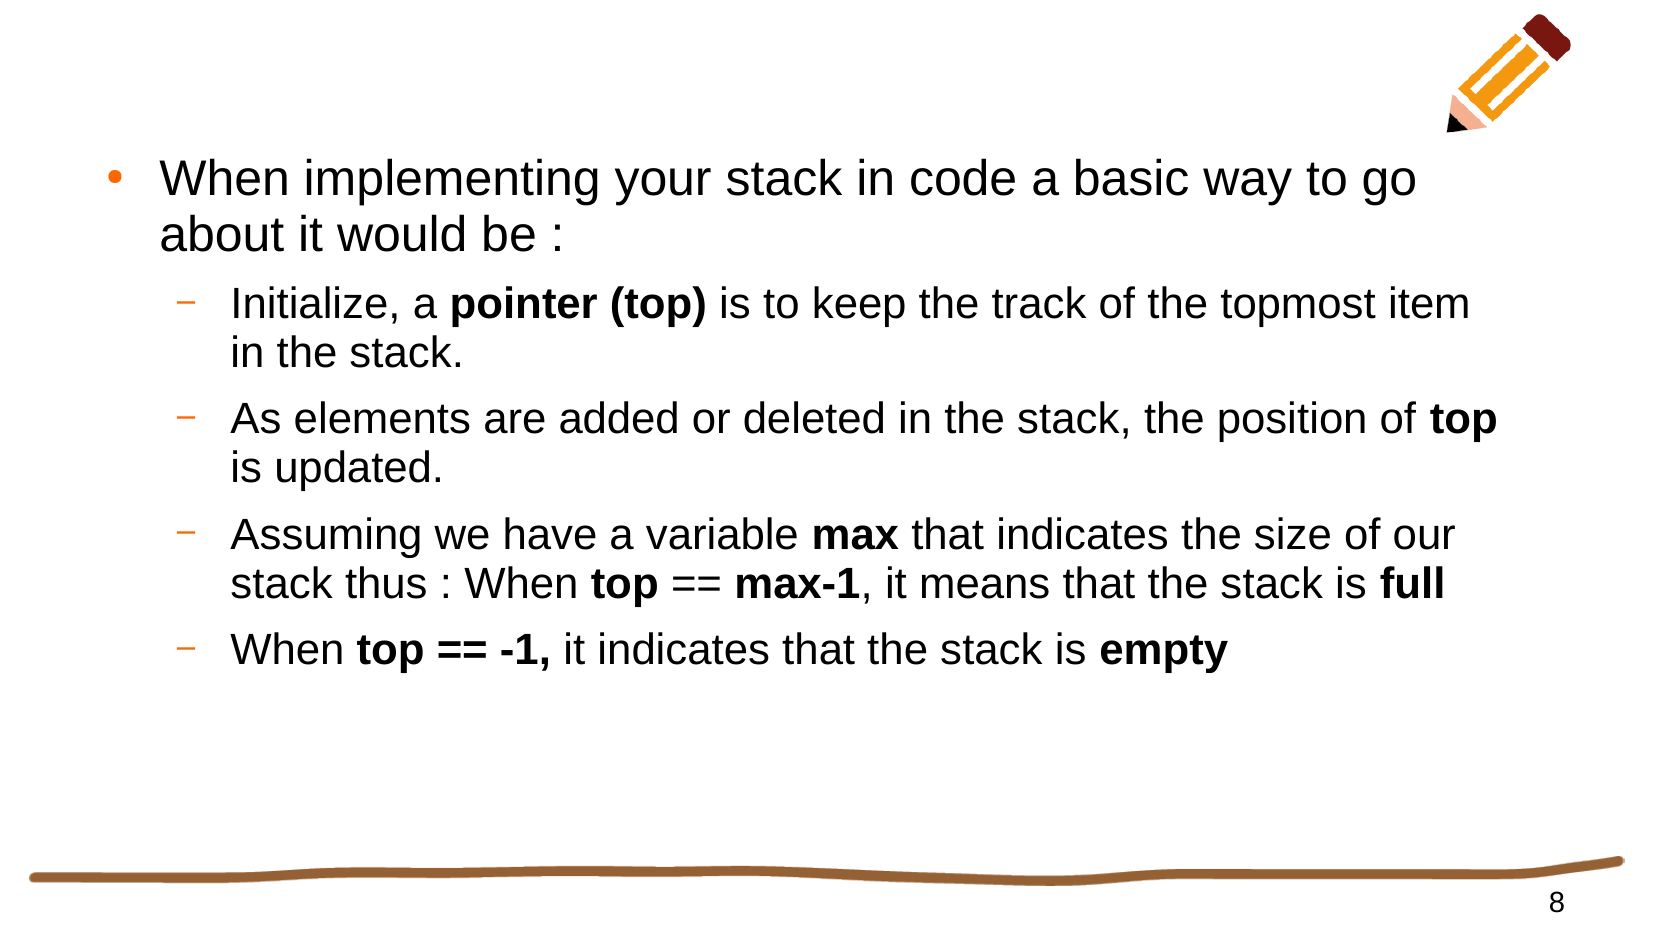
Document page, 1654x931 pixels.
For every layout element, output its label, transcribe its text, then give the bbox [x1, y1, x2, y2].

picture [1446, 14, 1571, 133]
picture [29, 856, 1625, 886]
list When implementing your stack in code a basic way to go about it would be : Initialize, a pointer (top) is to keep the track of the topmost item in the stack. As elements are added or deleted in the stack, the position of top is updated. Assuming we have a variable max that indicates the size of our stack thus : When top == max-1, it means that the stack is full When top == -1, it indicates that the stack is empty [88, 150, 1501, 857]
